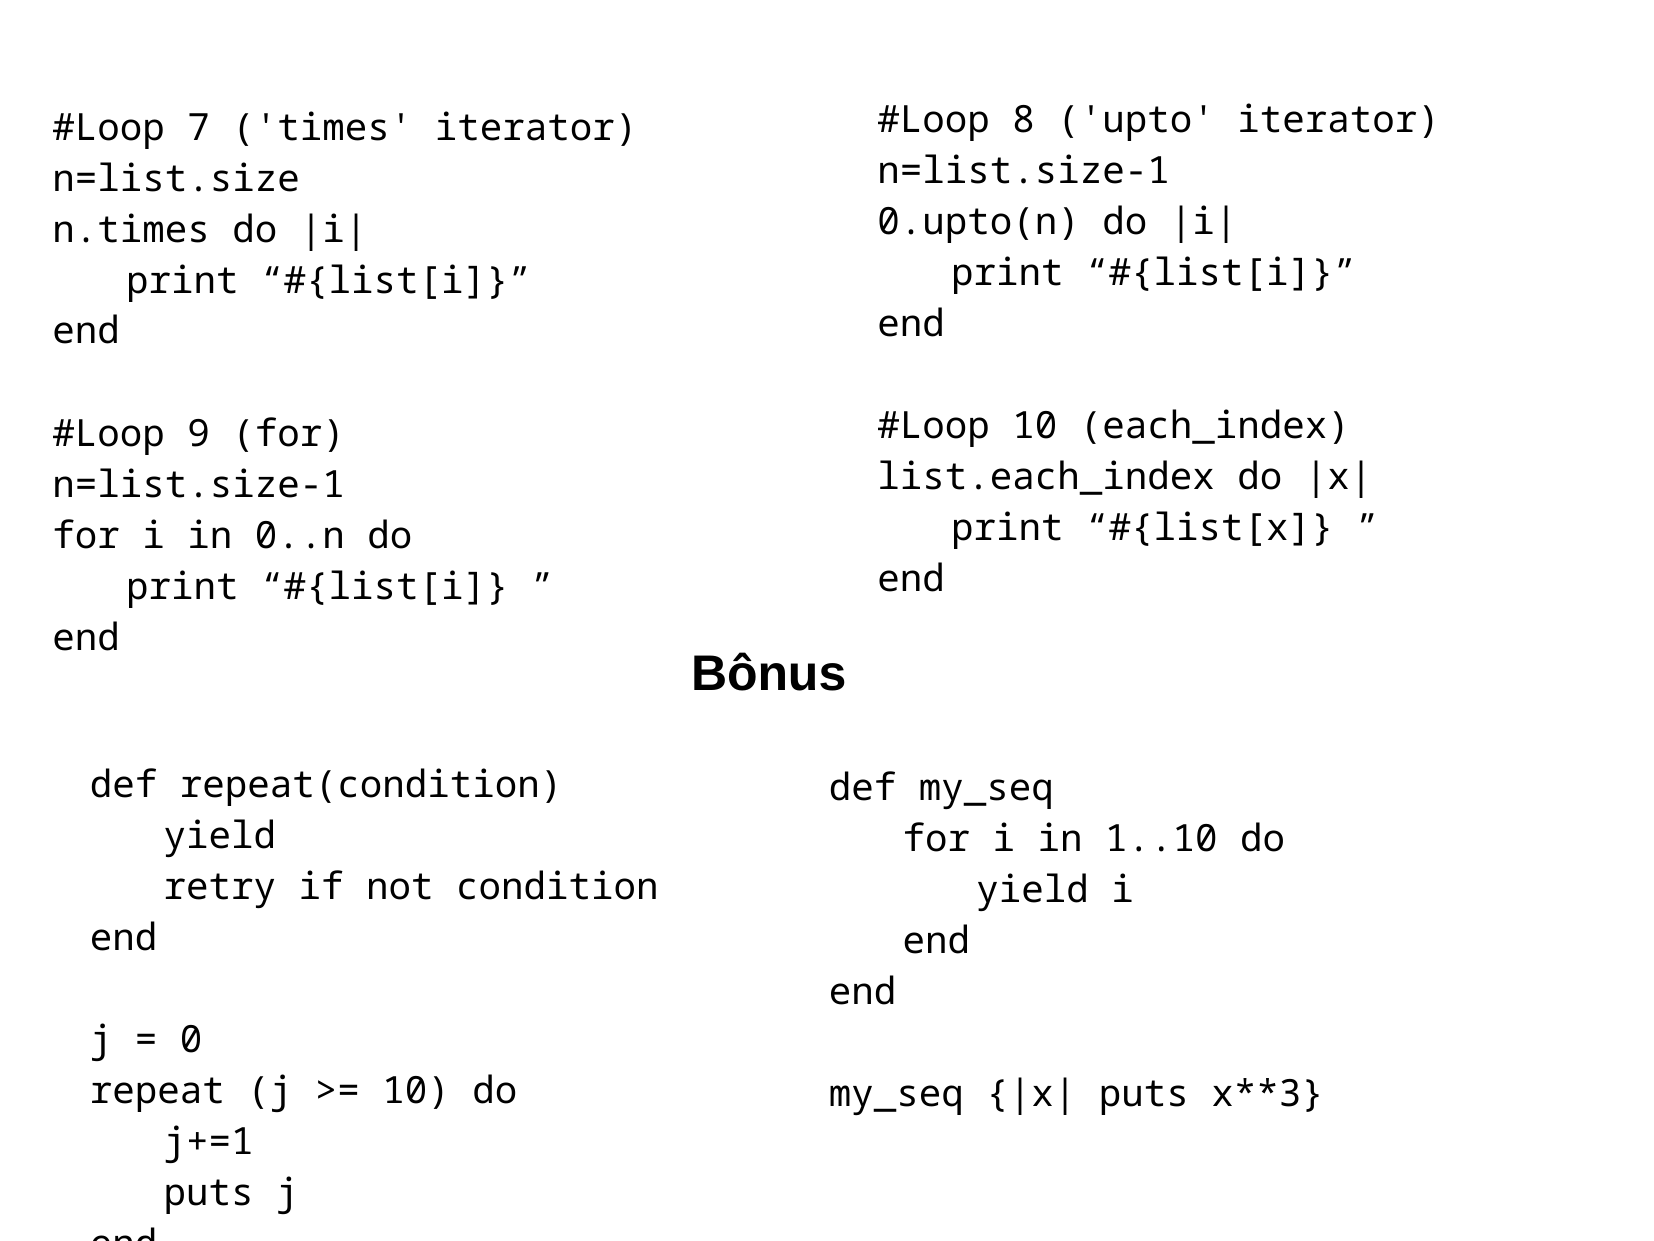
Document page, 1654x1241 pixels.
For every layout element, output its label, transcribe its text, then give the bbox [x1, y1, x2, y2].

text_box Bônus [412, 637, 1126, 709]
text_box def my_seq for i in 1..10 do yield i end end my_seq {|x| puts x**3} [814, 752, 1414, 1203]
text_box def repeat(condition) yield retry if not condition end j = 0 repeat (j >= 10) do j+=1 puts j end [75, 750, 713, 1201]
text_box #Loop 7 ('times' iterator) n=list.size n.times do |i| print “#{list[i]}” end #Loop 9 (for) n=list.size-1 for i in 0..n do print “#{list[i]} ” end [37, 92, 679, 674]
text_box #Loop 8 ('upto' iterator) n=list.size-1 0.upto(n) do |i| print “#{list[i]}” end #Loop 10 (each_index) list.each_index do |x| print “#{list[x]} ” end [862, 85, 1576, 623]
